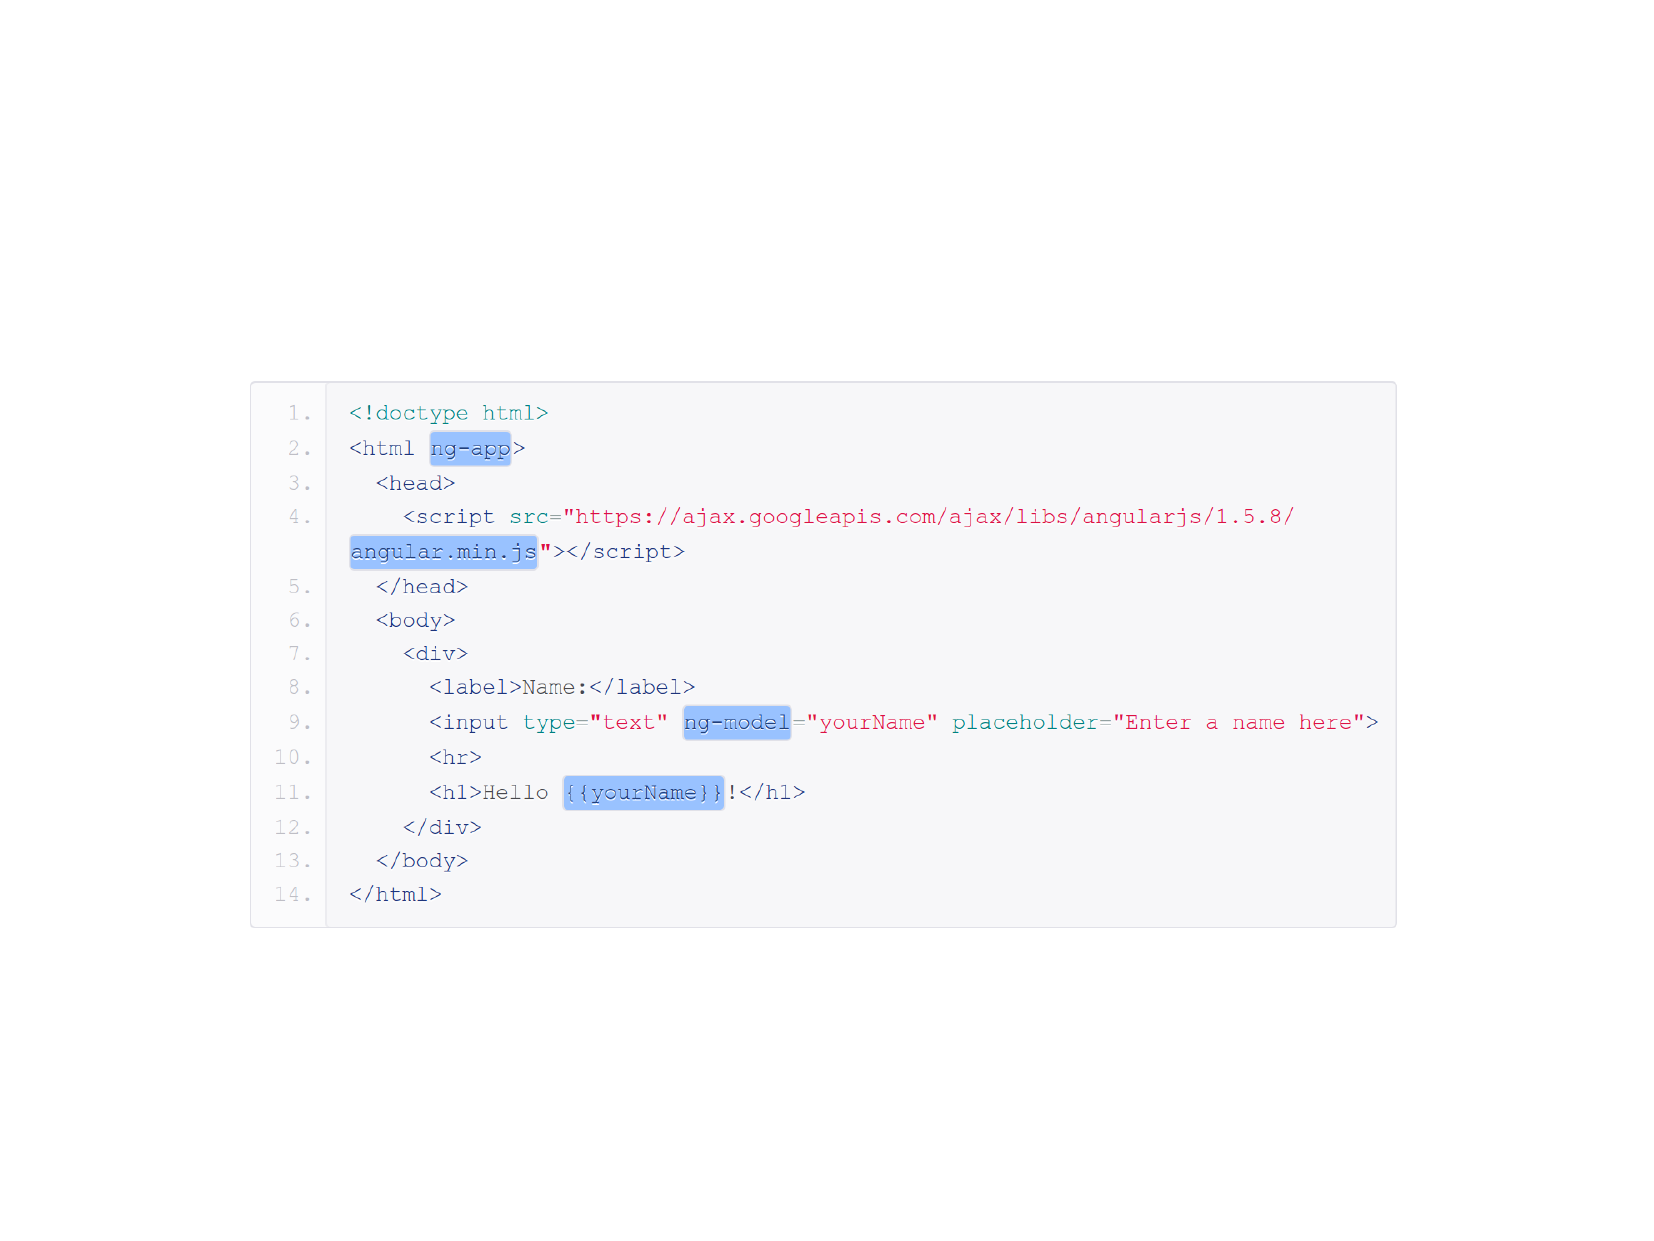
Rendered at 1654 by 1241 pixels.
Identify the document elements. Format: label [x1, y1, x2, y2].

picture [240, 374, 1411, 938]
